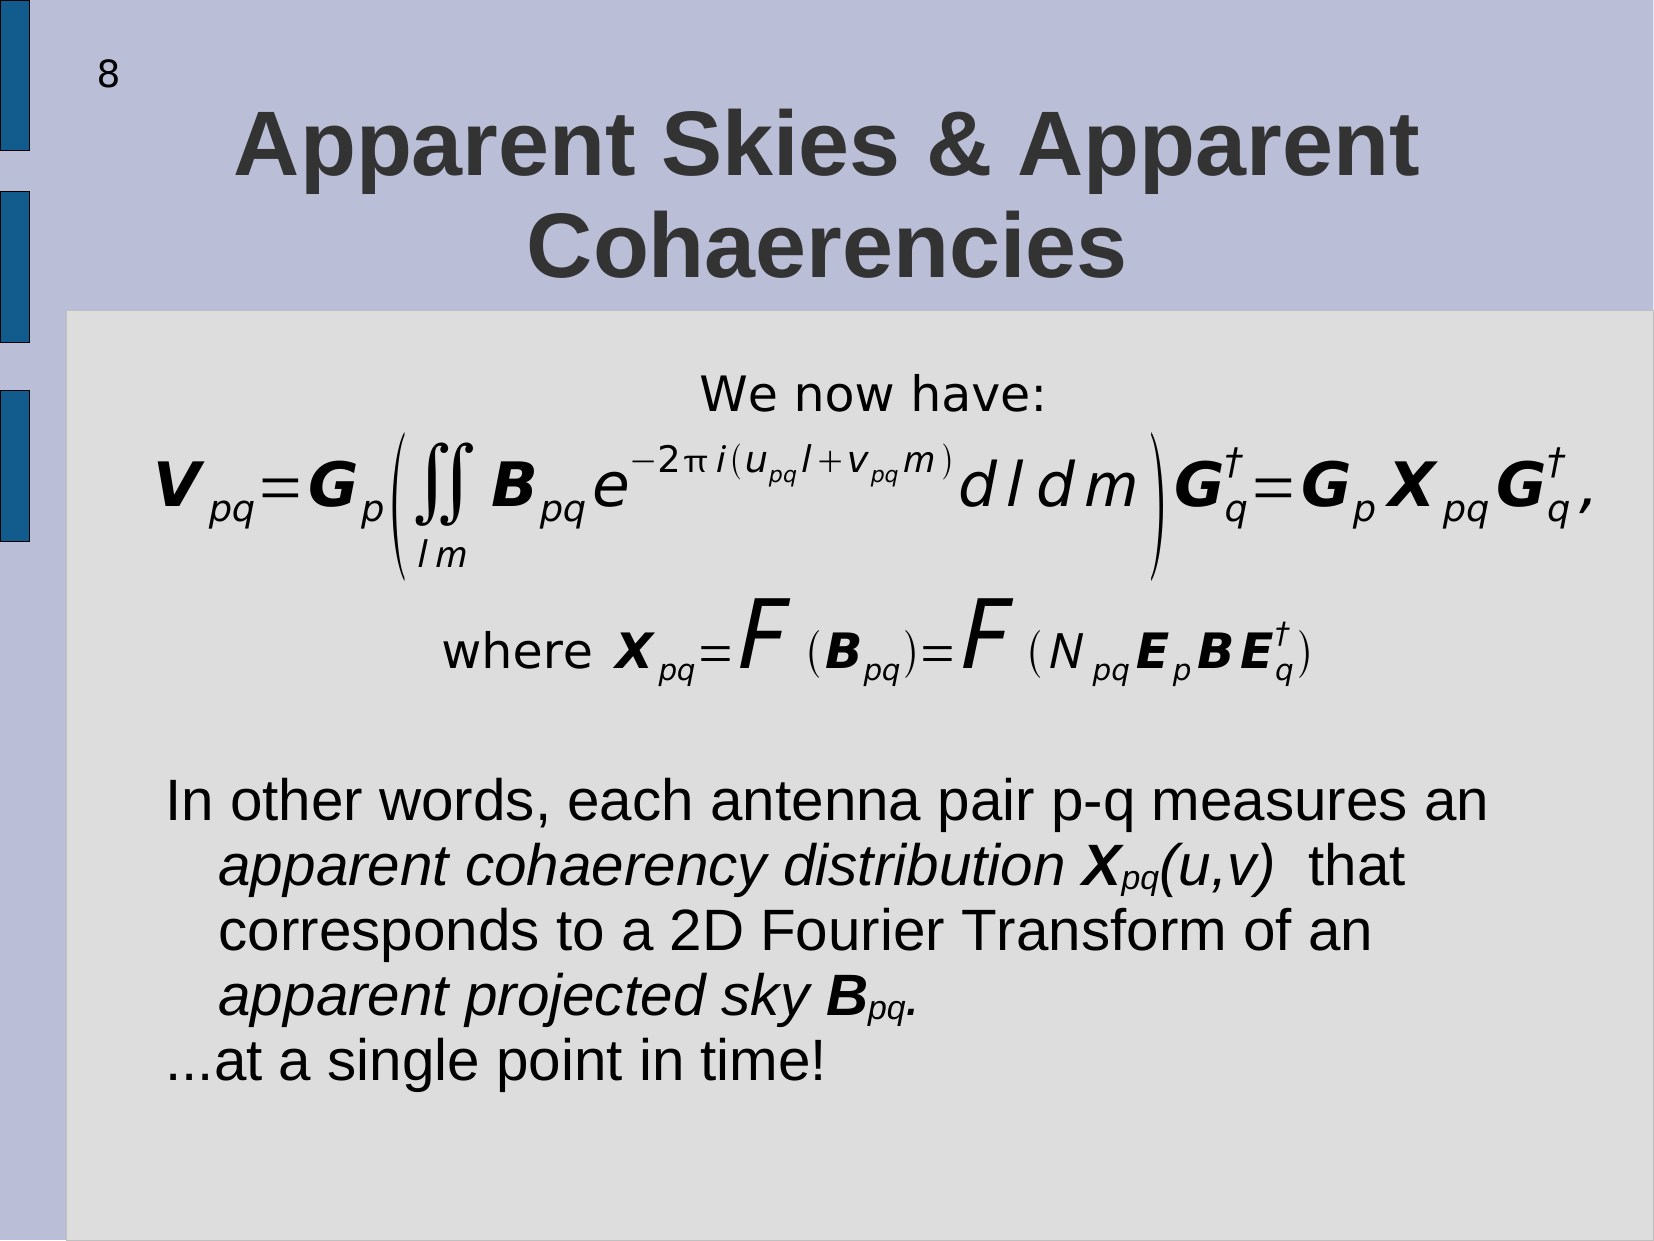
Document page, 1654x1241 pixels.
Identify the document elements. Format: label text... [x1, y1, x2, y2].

chart [147, 354, 1605, 692]
text_box <number> [84, 45, 319, 119]
list In other words, each antenna pair p-q measures an apparent cohaerency distribution Xpq(u,v) that corresponds to a 2D Fourier Transform of an apparent projected sky Bpq. ...at a single point in time! [147, 767, 1560, 1212]
title Apparent Skies & Apparent Cohaerencies [121, 87, 1534, 302]
